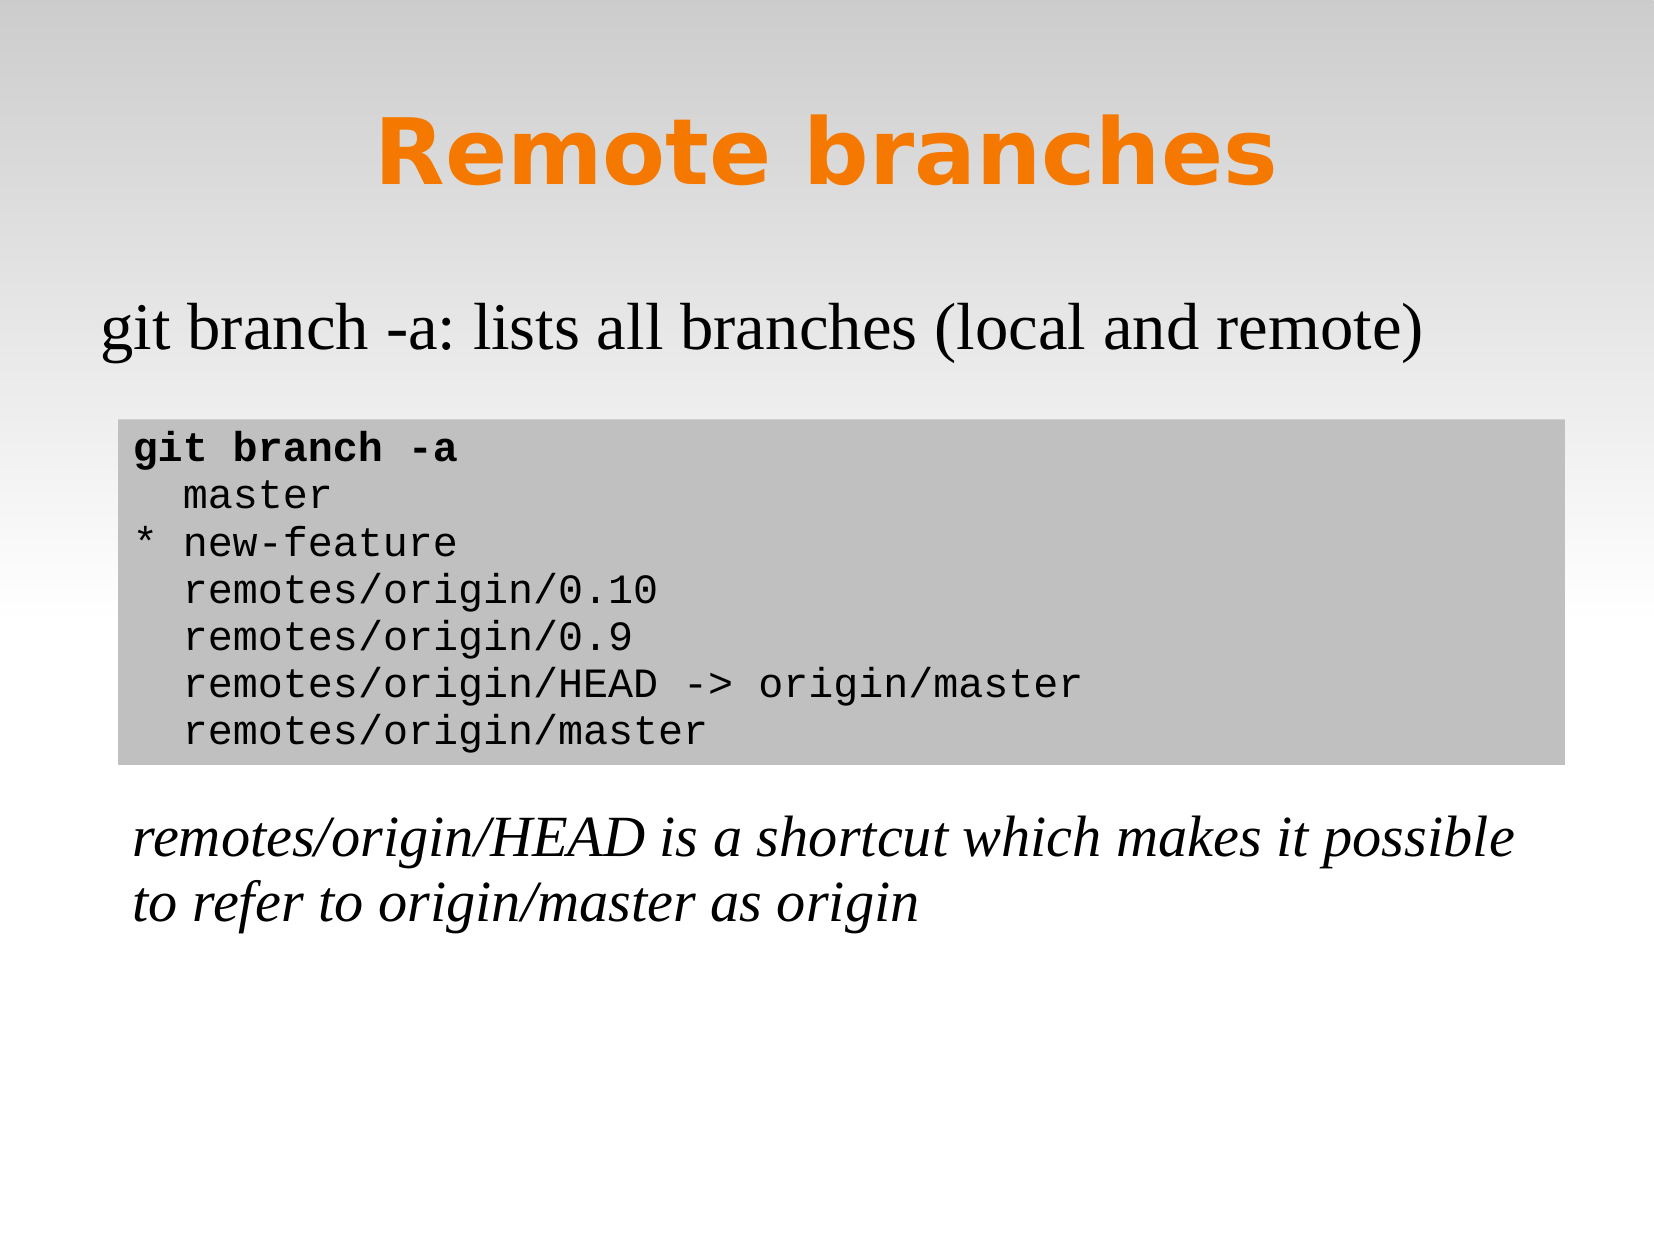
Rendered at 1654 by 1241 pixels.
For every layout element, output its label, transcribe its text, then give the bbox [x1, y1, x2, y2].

text_box git branch -a master * new-feature remotes/origin/0.10 remotes/origin/0.9 remotes/origin/HEAD -> origin/master remotes/origin/master [118, 419, 1565, 765]
text_box remotes/origin/HEAD is a shortcut which makes it possible to refer to origin/master as origin [118, 797, 1565, 945]
title Remote branches [82, 56, 1571, 250]
list git branch -a: lists all branches (local and remote) [82, 290, 1571, 1094]
